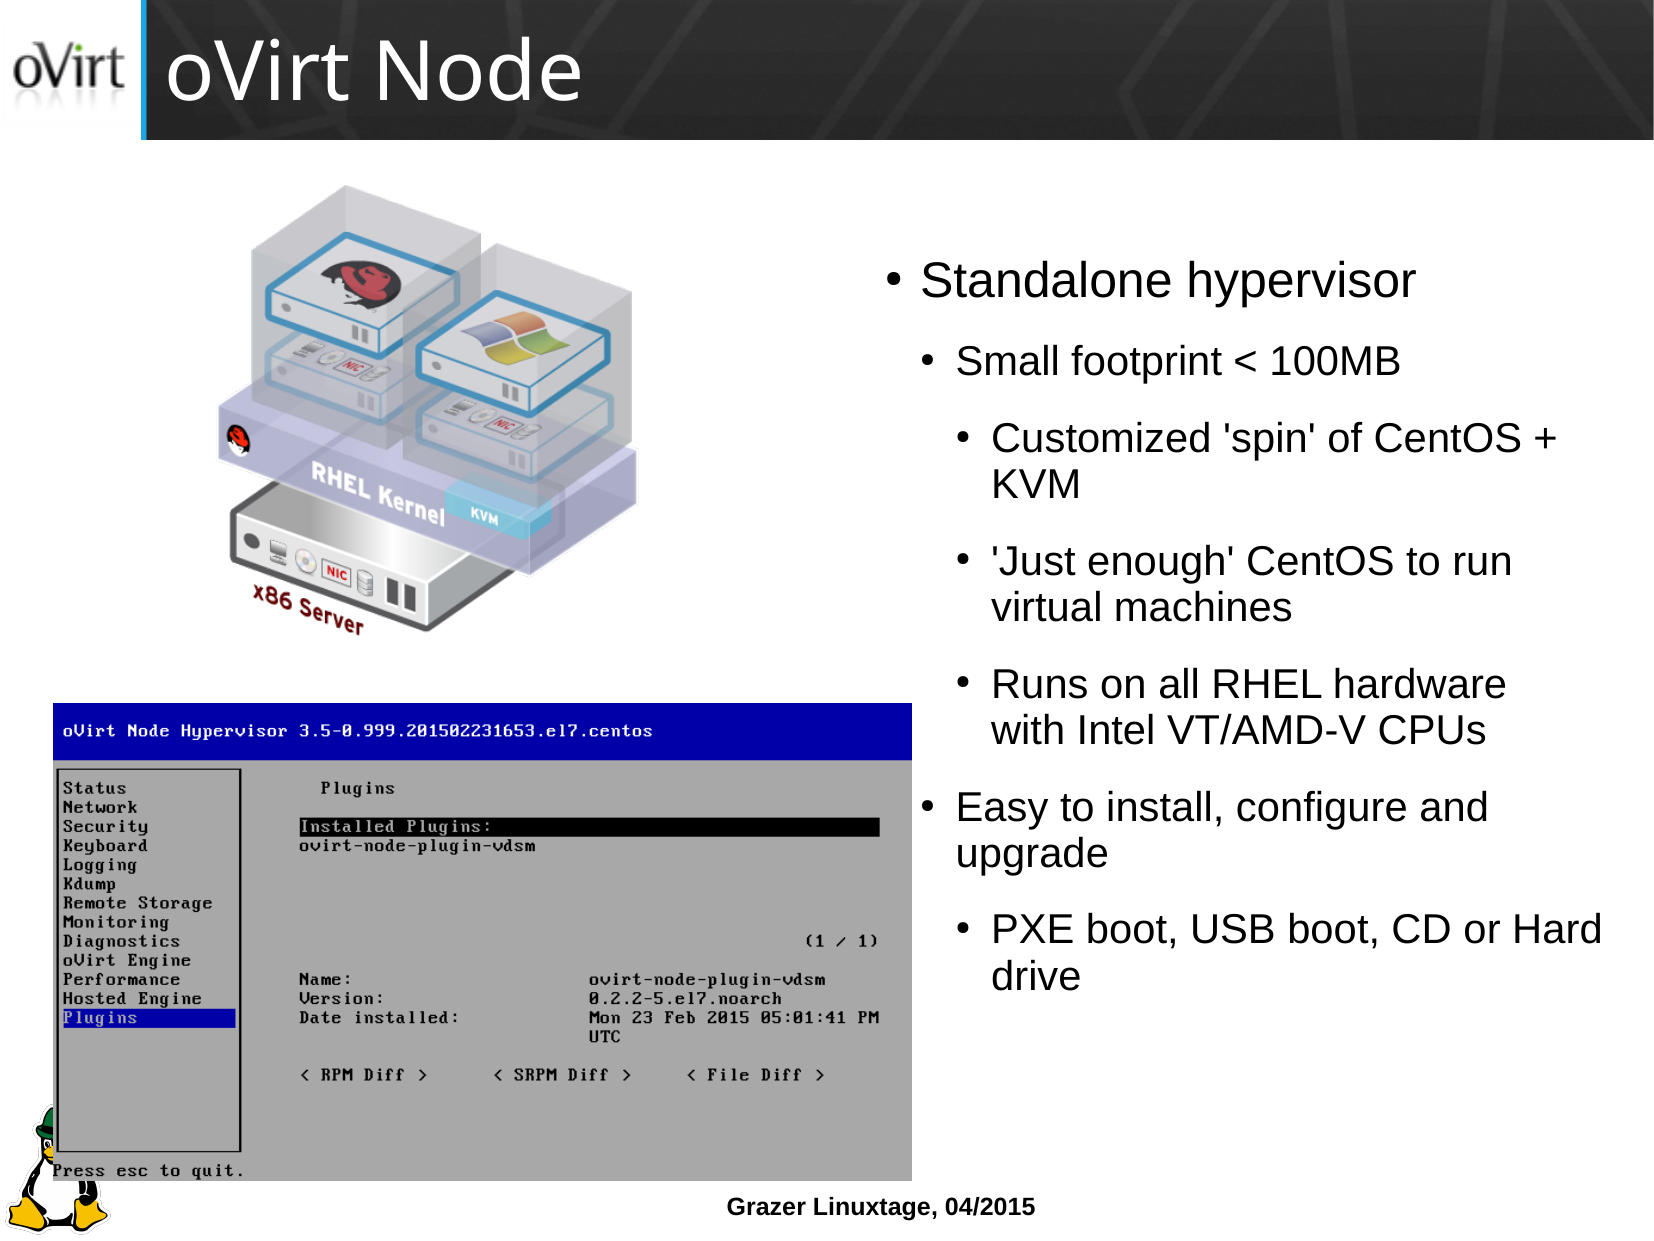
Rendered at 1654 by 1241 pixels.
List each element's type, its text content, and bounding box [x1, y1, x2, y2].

picture [5, 703, 912, 1235]
picture [0, 0, 1654, 140]
picture [199, 184, 640, 646]
title oVirt Node [164, 18, 1653, 119]
text_box Standalone hypervisor Small footprint < 100MB Customized 'spin' of CentOS + KVM 'Just enough' CentOS to run virtual machines Runs on all RHEL hardware with Intel VT/AMD-V CPUs Easy to install, configure and upgrade PXE boot, USB boot, CD or Hard drive [870, 244, 1621, 1126]
